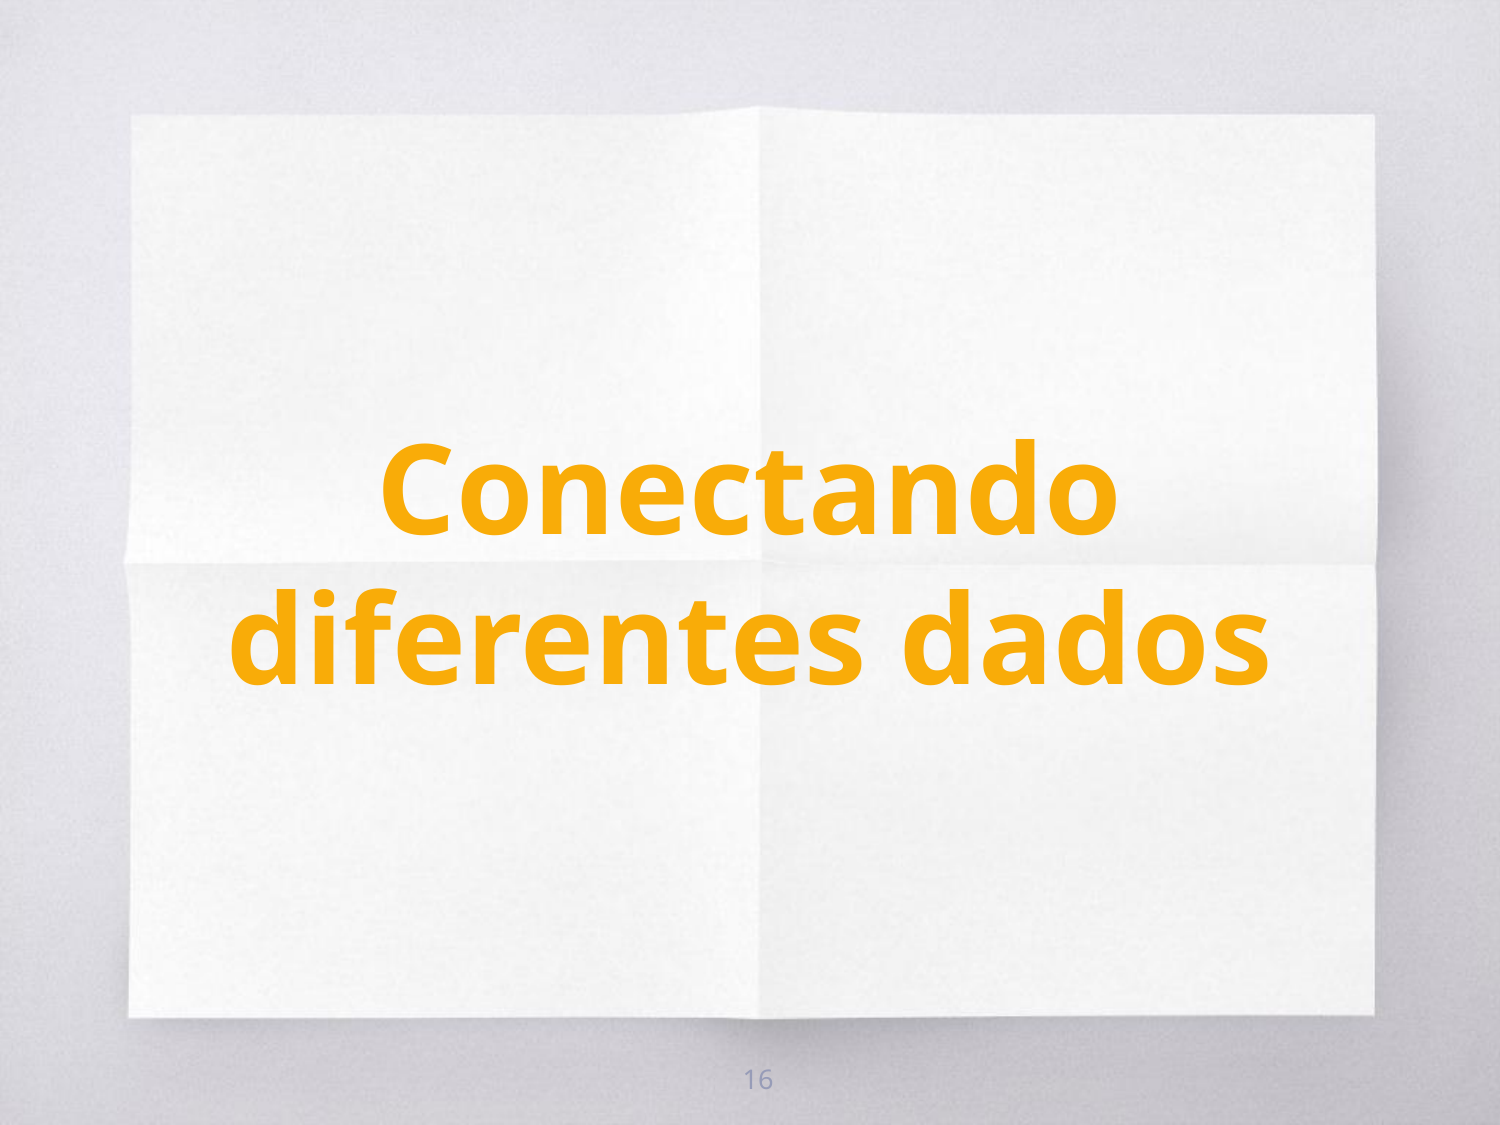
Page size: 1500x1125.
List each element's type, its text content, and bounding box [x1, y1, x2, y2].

slide_number <number> [713, 1047, 804, 1113]
title Conectando diferentes dados [112, 399, 1388, 725]
picture [0, 0, 1500, 1125]
